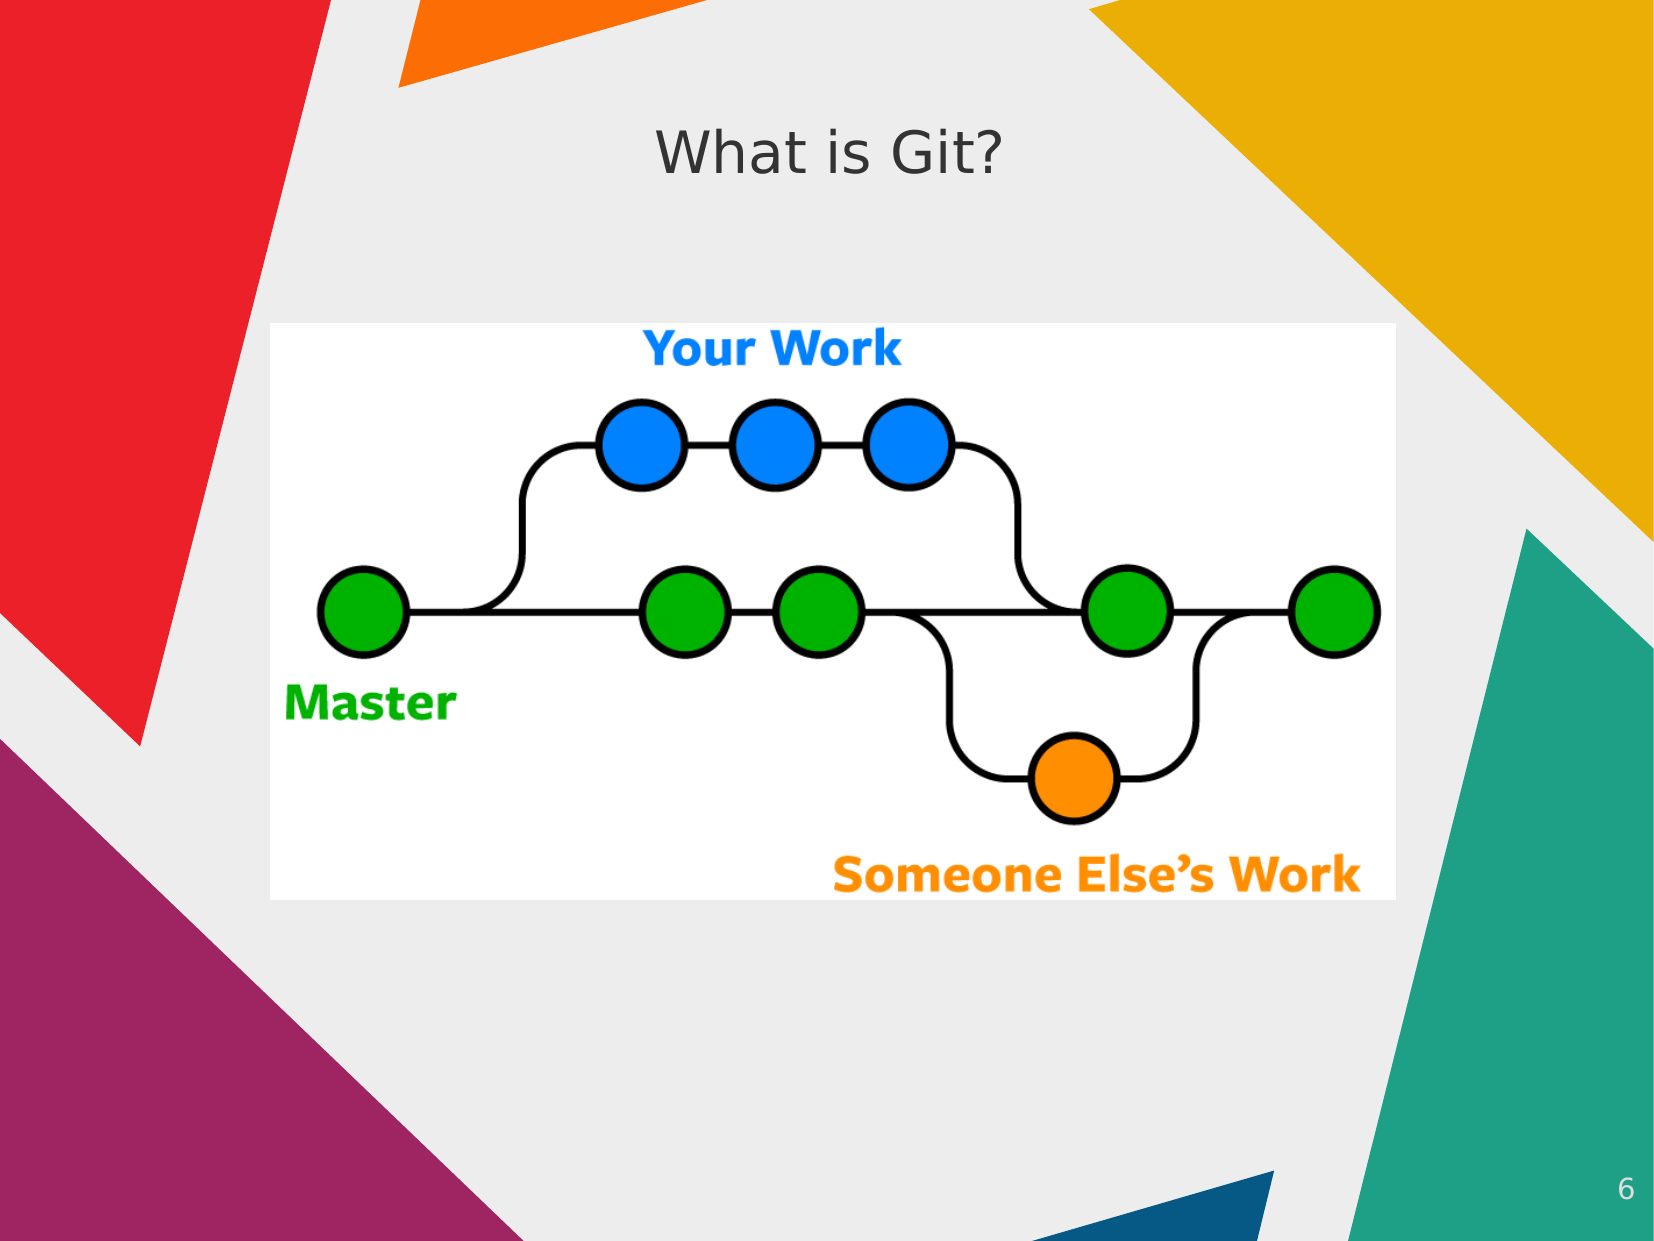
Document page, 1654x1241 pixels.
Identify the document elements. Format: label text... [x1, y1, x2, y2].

picture [270, 323, 1396, 901]
title What is Git? [289, 49, 1372, 257]
